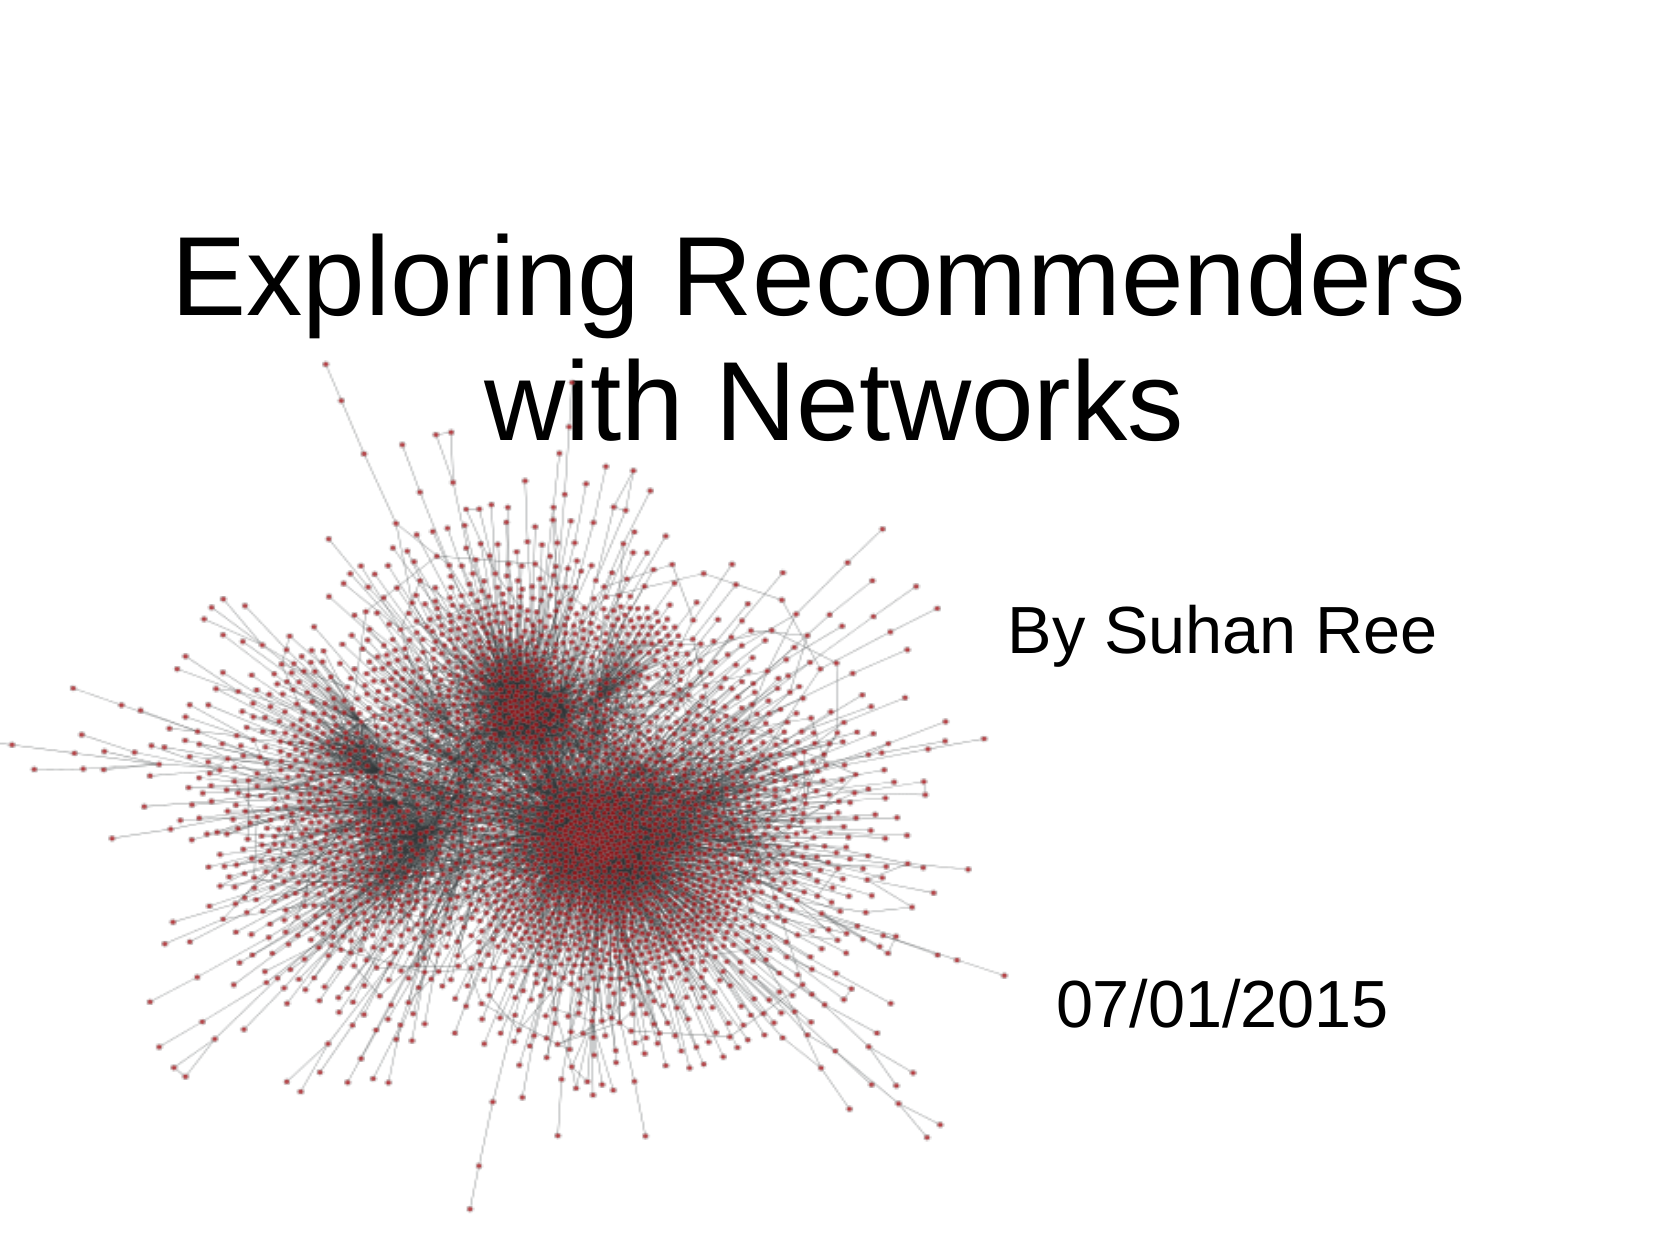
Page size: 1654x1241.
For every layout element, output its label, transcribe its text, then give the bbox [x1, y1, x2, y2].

title Exploring Recommenders with Networks [90, 212, 1579, 466]
subtitle By Suhan Ree 07/01/2015 [1036, 540, 1591, 1095]
picture [0, 299, 1036, 1241]
